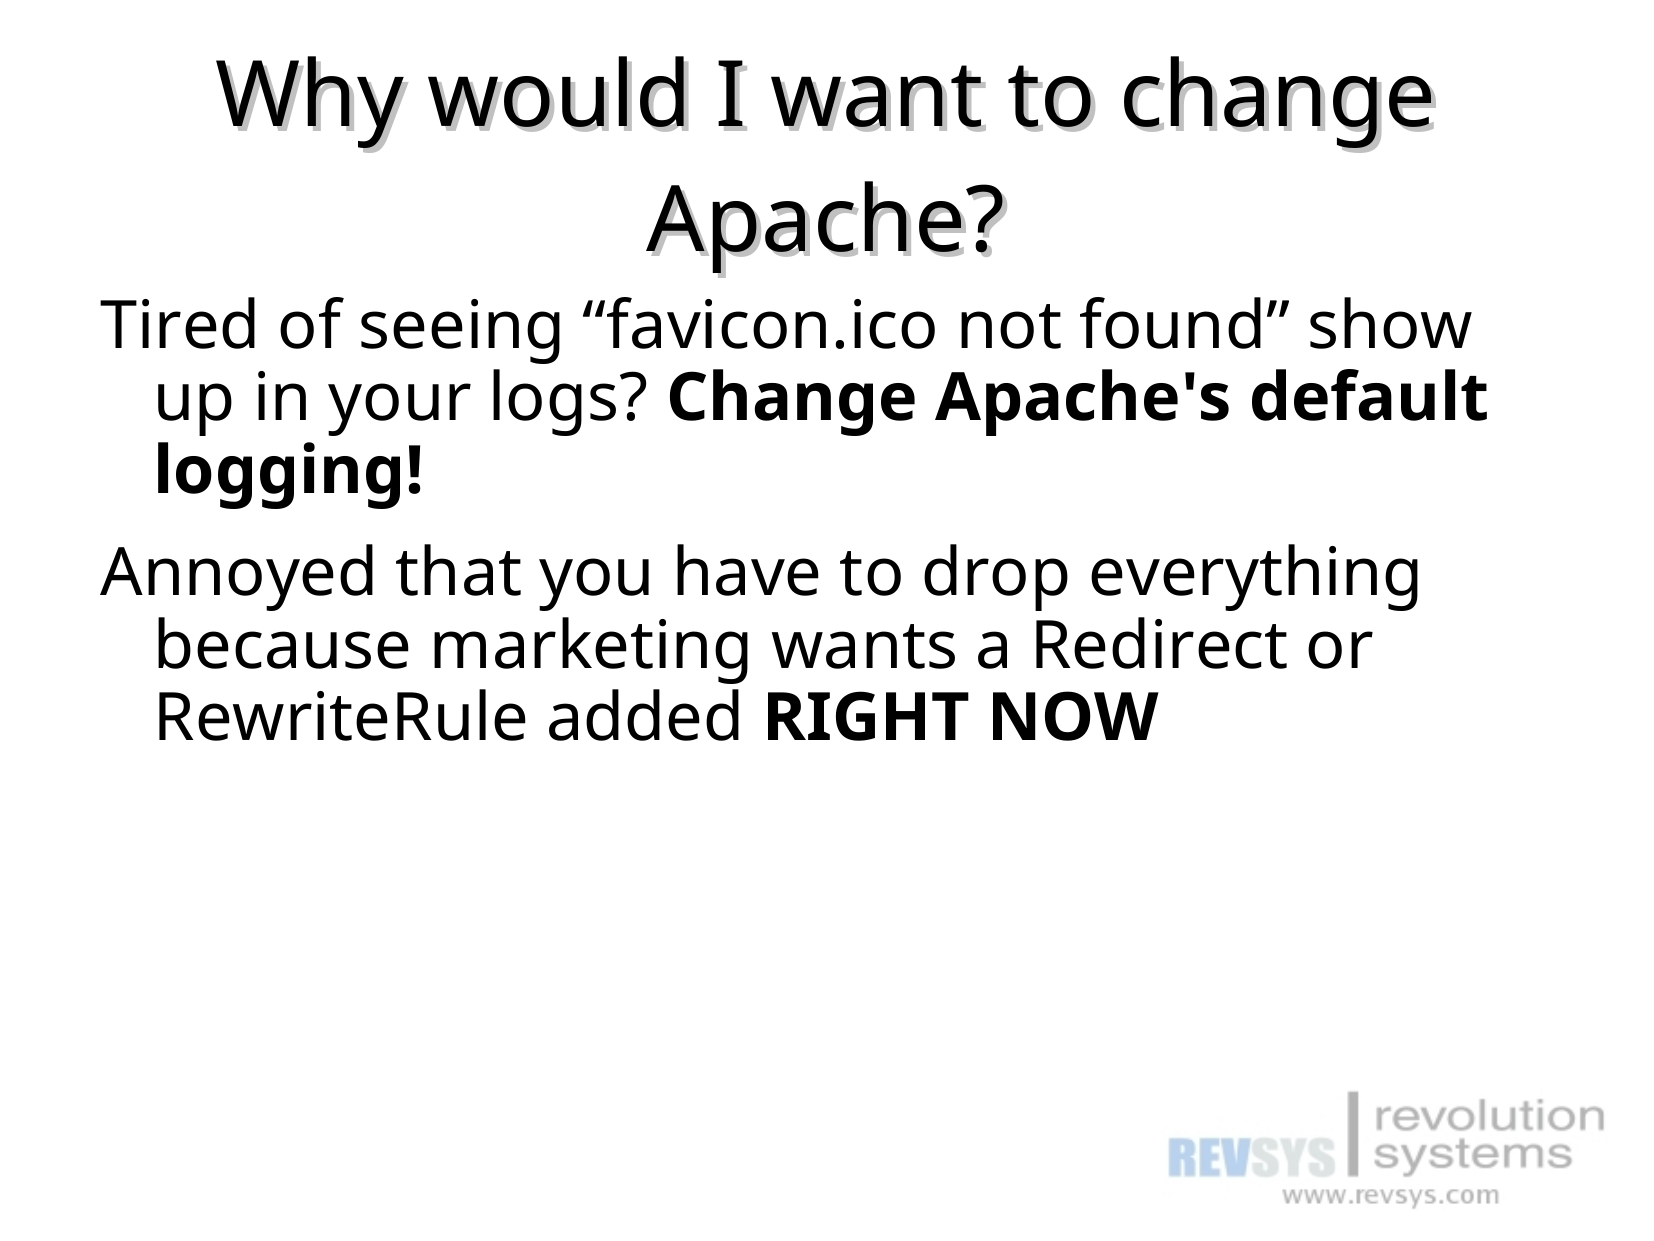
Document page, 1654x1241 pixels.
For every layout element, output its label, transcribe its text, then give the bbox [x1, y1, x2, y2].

title Why would I want to change Apache? [82, 42, 1571, 264]
picture [1162, 1087, 1613, 1211]
list Tired of seeing “favicon.ico not found” show up in your logs? Change Apache's default logging! Annoyed that you have to drop everything because marketing wants a Redirect or RewriteRule added RIGHT NOW [82, 290, 1571, 1109]
